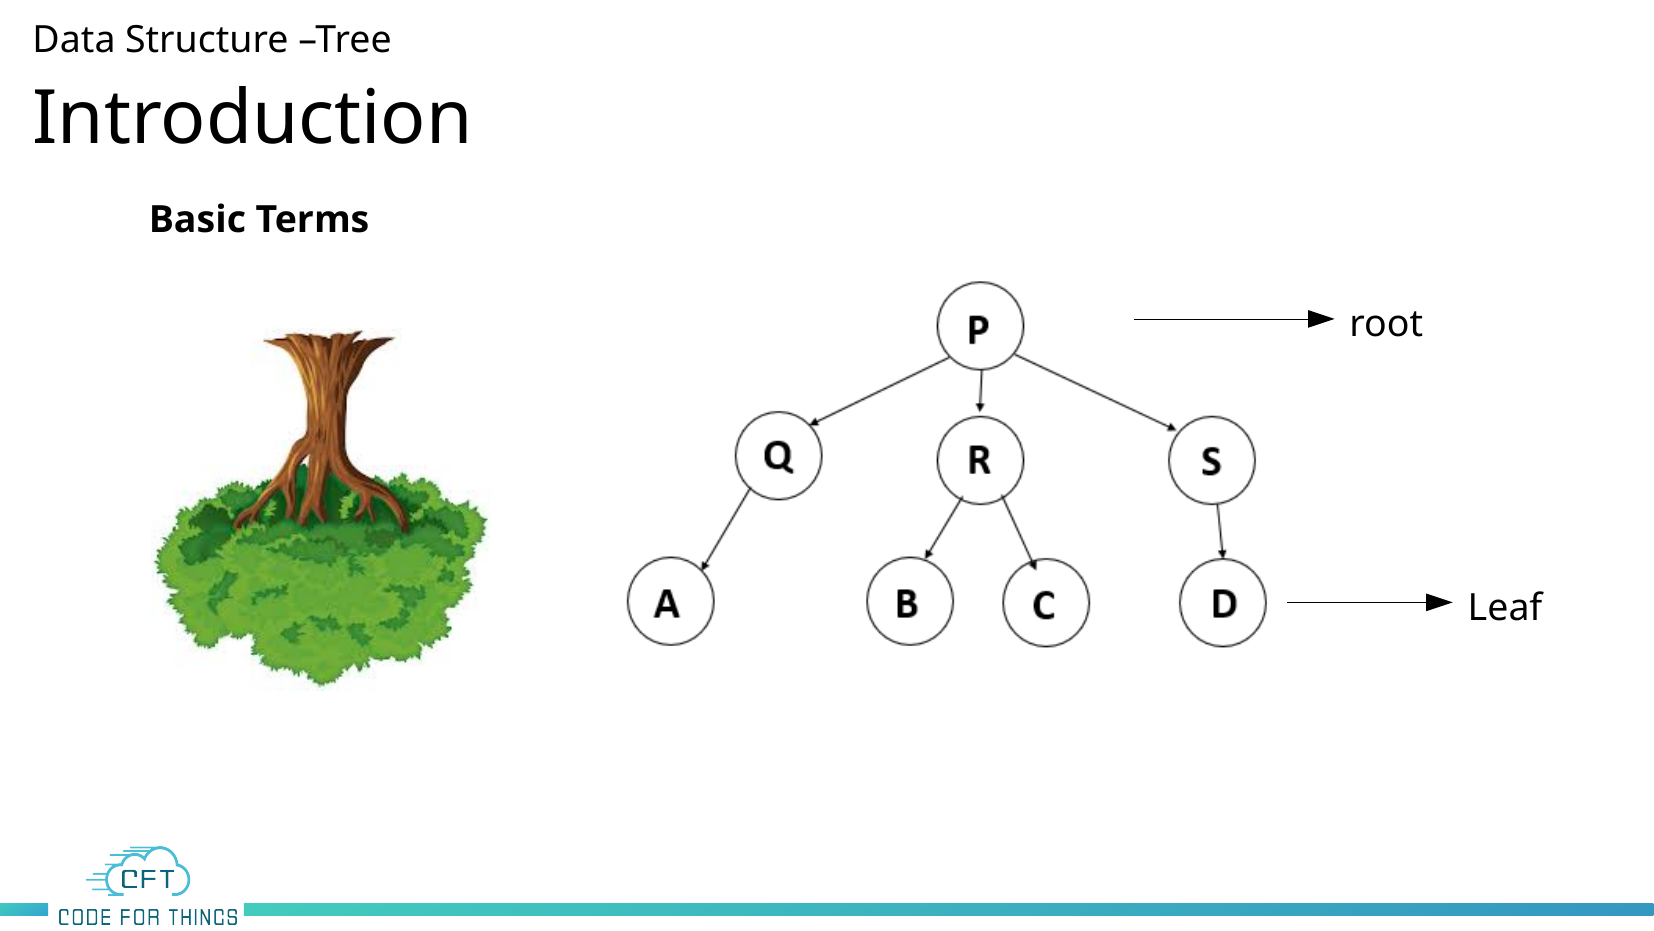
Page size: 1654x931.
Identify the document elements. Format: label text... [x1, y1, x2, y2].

title Data Structure –Tree Introduction [32, 12, 1184, 166]
picture [151, 328, 491, 692]
picture [571, 241, 1364, 668]
picture [59, 846, 237, 925]
text_box Basic Terms [63, 185, 827, 253]
text_box root [1334, 289, 1440, 348]
text_box Leaf [1452, 572, 1562, 632]
